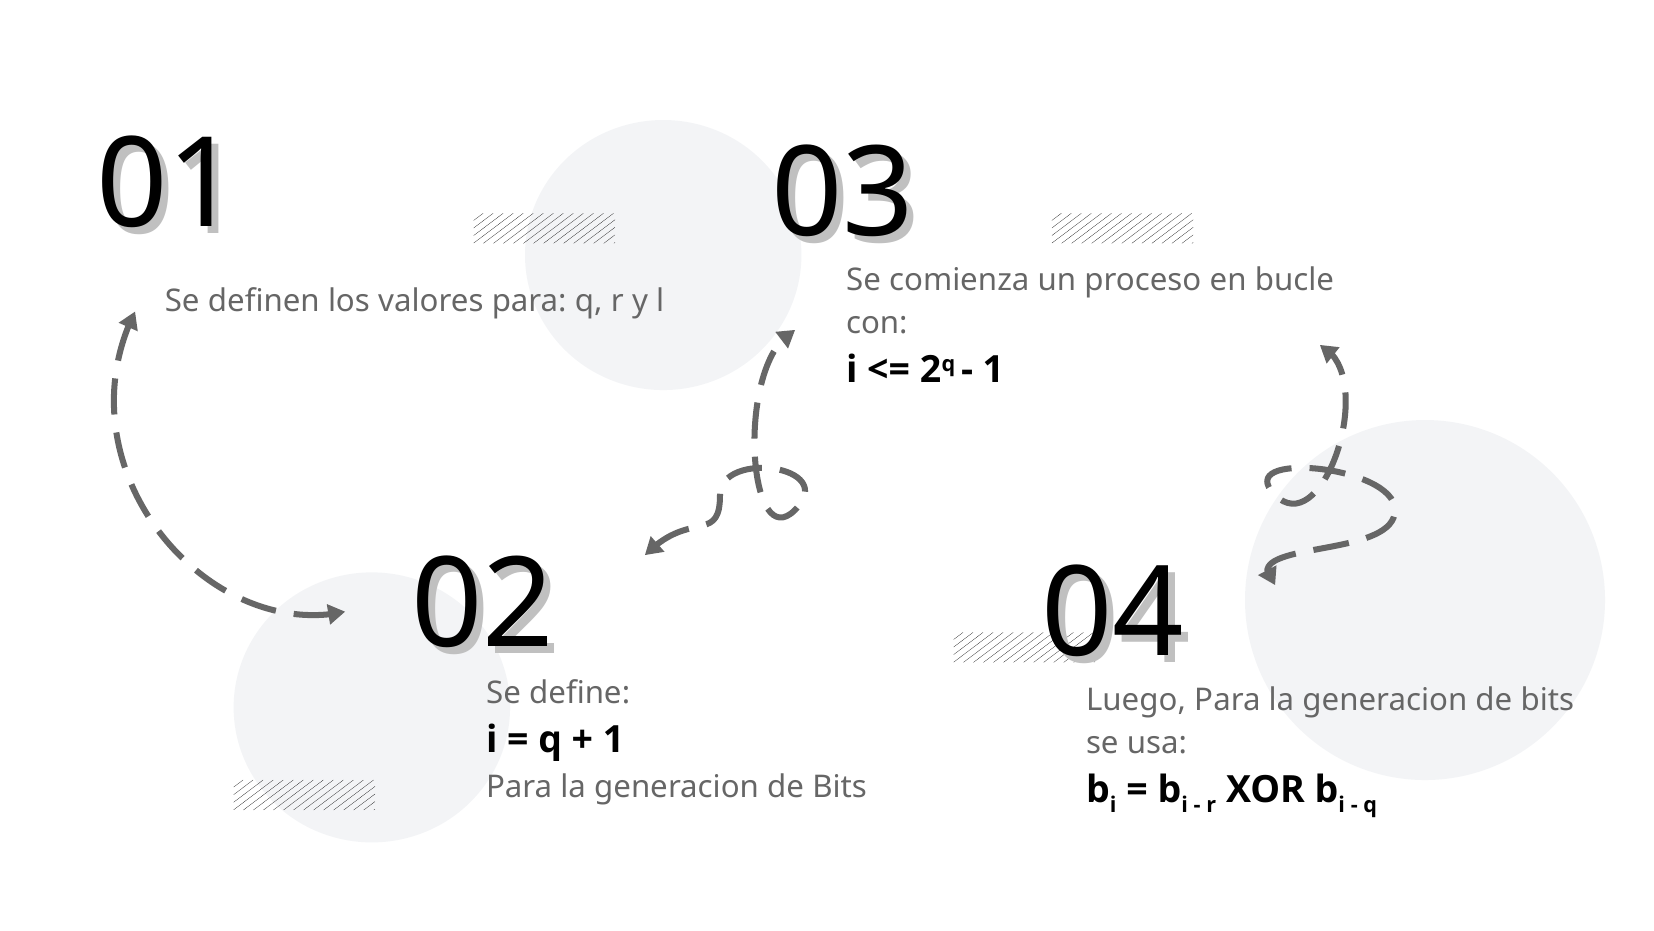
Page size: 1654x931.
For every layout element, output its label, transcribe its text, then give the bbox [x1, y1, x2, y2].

text_box Se comienza un proceso en bucle con: i <= 2q - 1 [831, 250, 1357, 436]
text_box Se define: i = q + 1 Para la generacion de Bits [471, 662, 997, 849]
text_box 03 [756, 94, 937, 281]
text_box 01 [81, 85, 262, 271]
text_box 04 [1026, 514, 1207, 701]
text_box 02 [396, 505, 577, 691]
text_box Luego, Para la generacion de bits se usa: bi = bi - r XOR bi - q [996, 670, 1627, 863]
text_box Se definen los valores para: q, r y l [150, 270, 707, 457]
